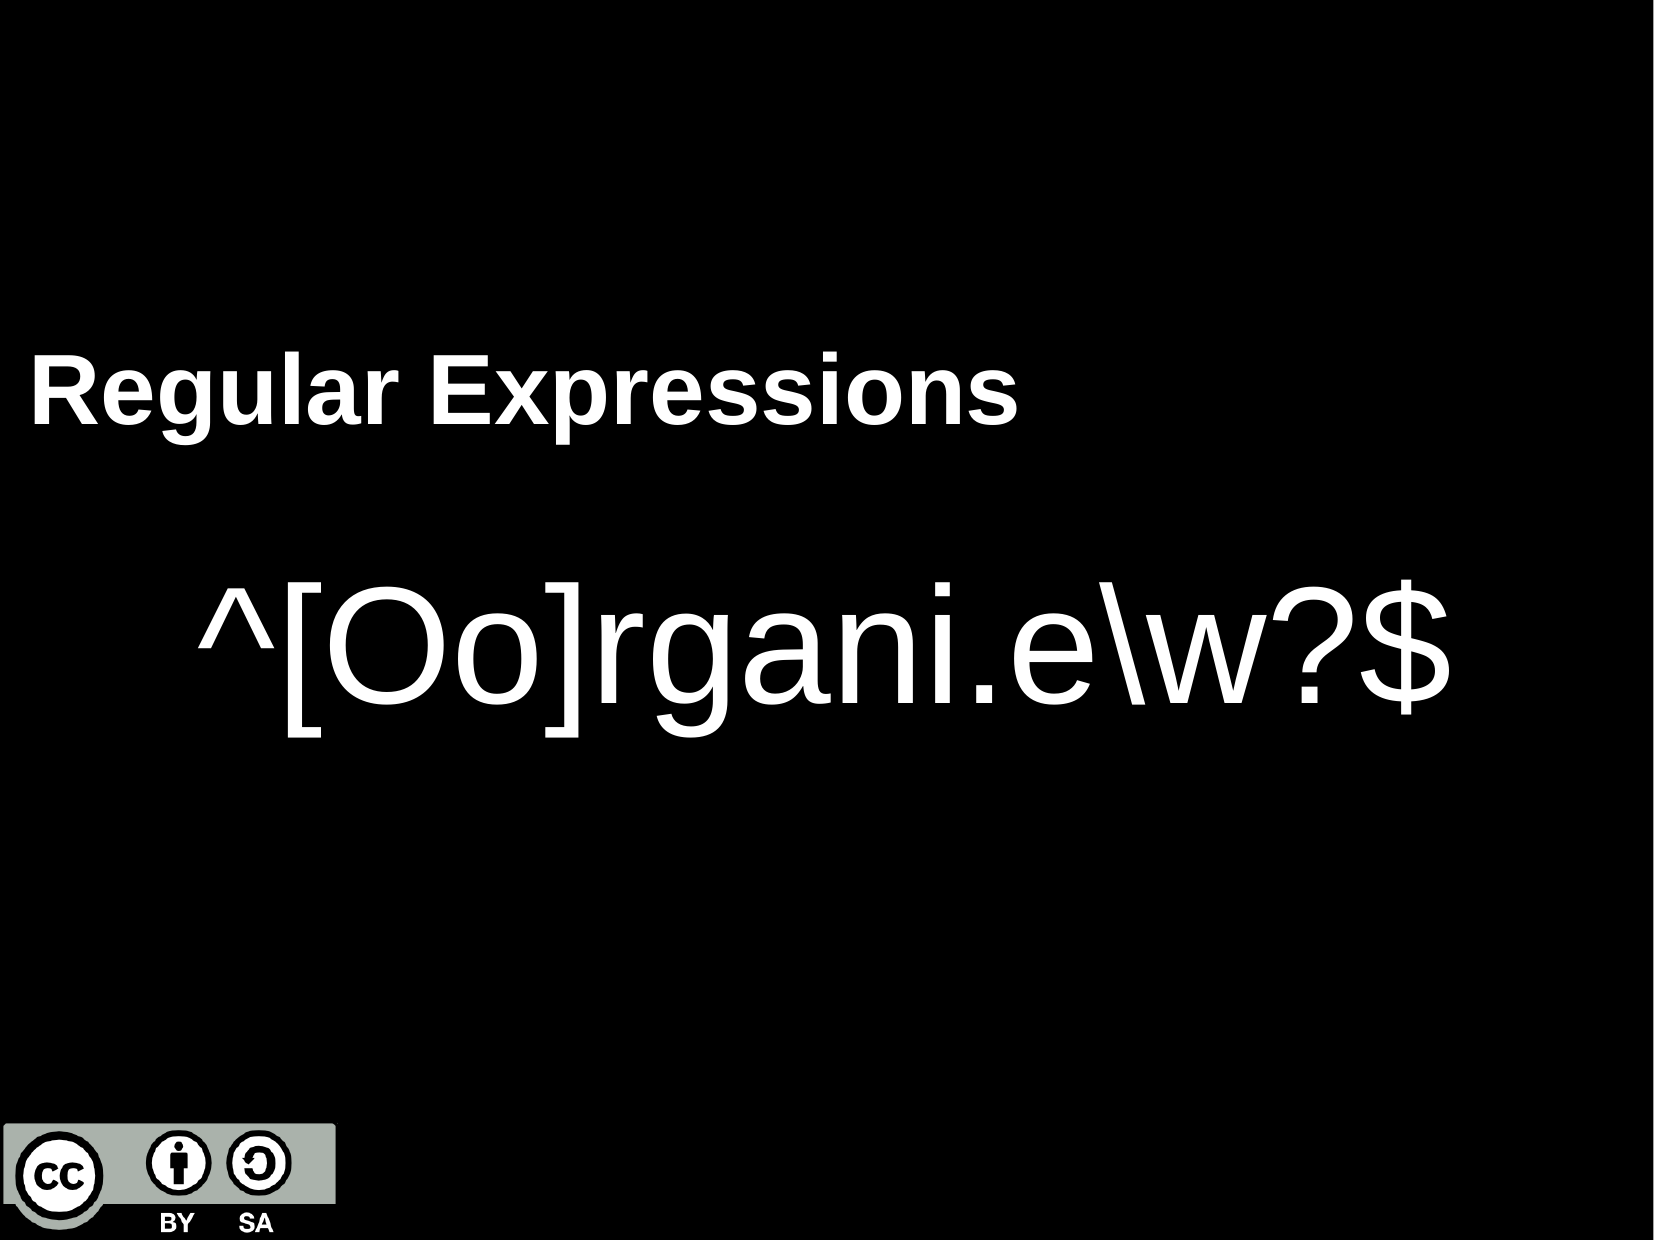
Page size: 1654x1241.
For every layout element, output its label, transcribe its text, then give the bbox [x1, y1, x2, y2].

picture [0, 1120, 338, 1239]
text_box Regular Expressions ^[Oo]rgani.e\w?$ [28, 333, 1623, 740]
